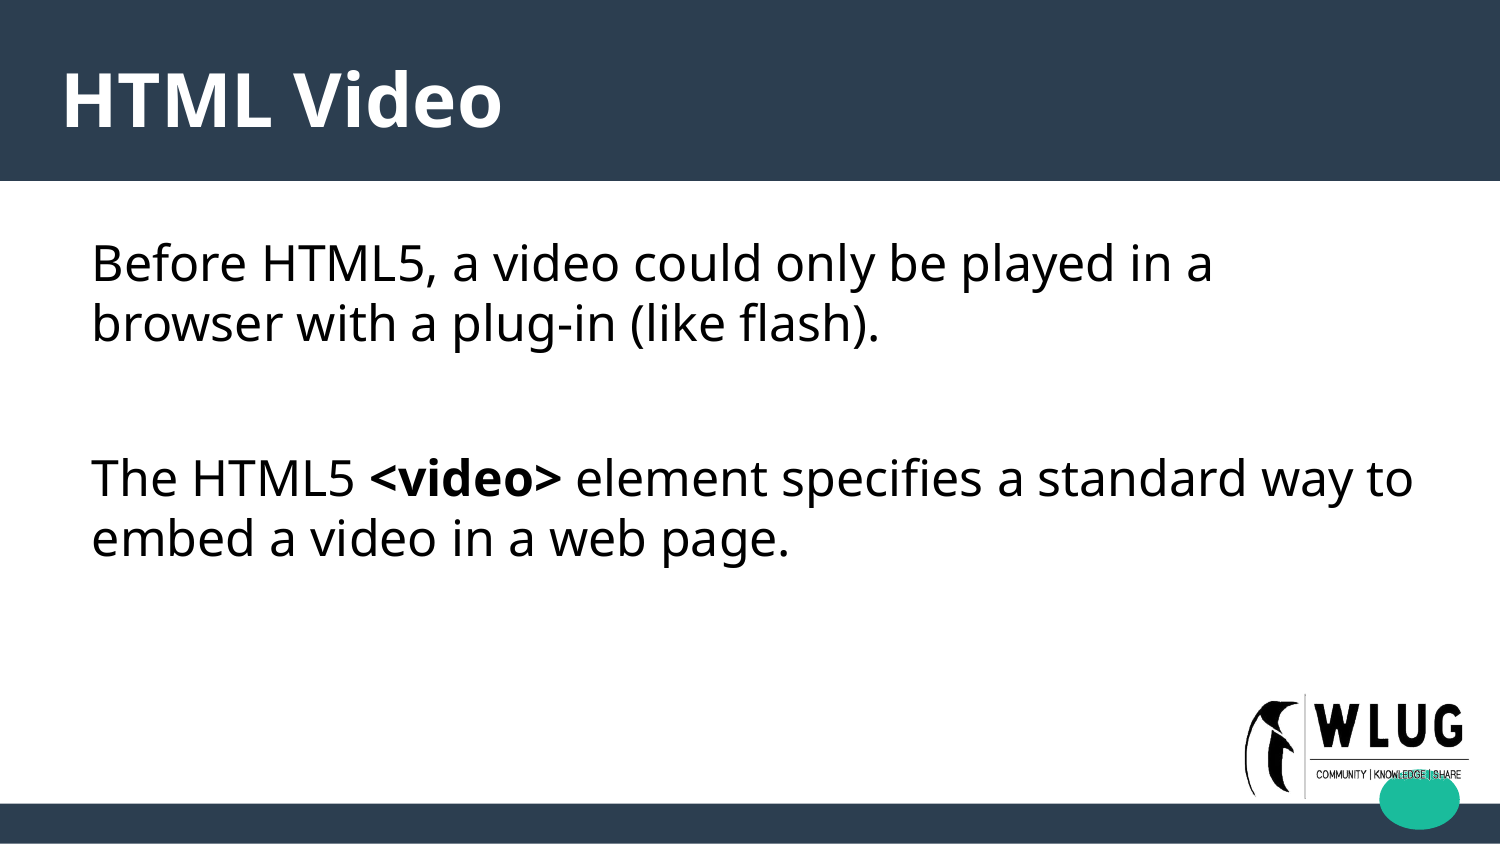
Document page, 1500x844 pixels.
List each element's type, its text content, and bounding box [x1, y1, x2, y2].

title HTML Video [45, 37, 1443, 138]
picture [1229, 686, 1477, 804]
list Before HTML5, a video could only be played in a browser with a plug-in (like flash). The HTML5 <video> element specifies a standard way to embed a video in a web page. [76, 216, 1435, 562]
